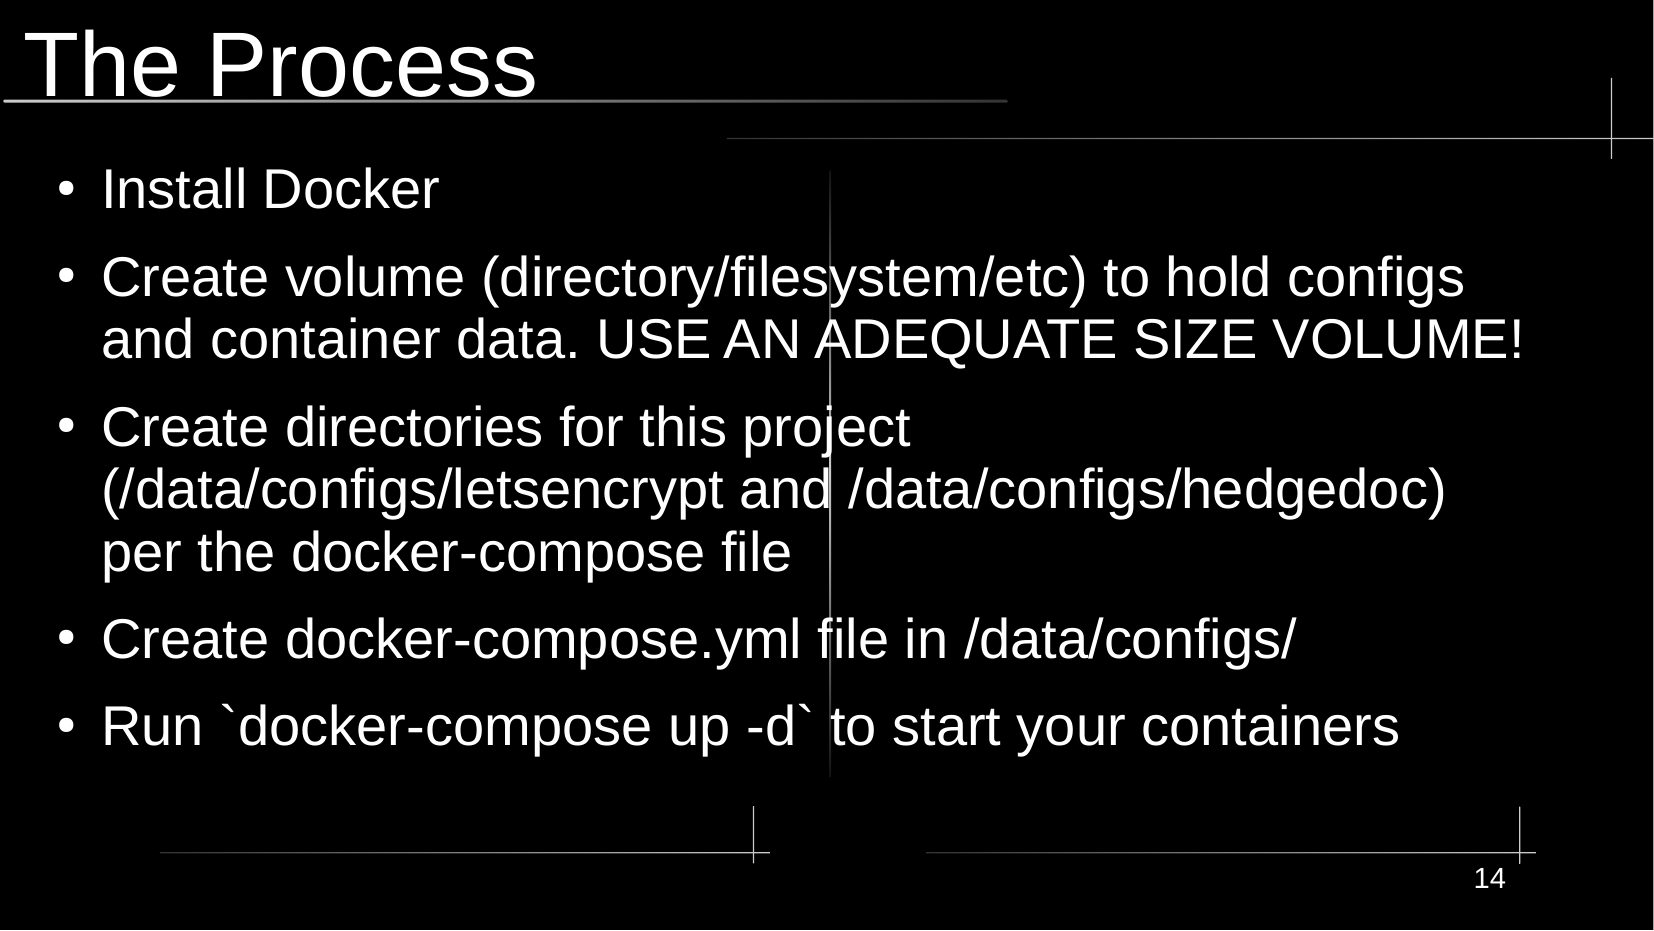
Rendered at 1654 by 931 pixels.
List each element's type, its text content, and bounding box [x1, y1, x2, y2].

title The Process [23, 11, 1589, 119]
list Install Docker Create volume (directory/filesystem/etc) to hold configs and container data. USE AN ADEQUATE SIZE VOLUME! Create directories for this project (/data/configs/letsencrypt and /data/configs/hedgedoc) per the docker-compose file Create docker-compose.yml file in /data/configs/ Run `docker-compose up -d` to start your containers [41, 158, 1528, 823]
